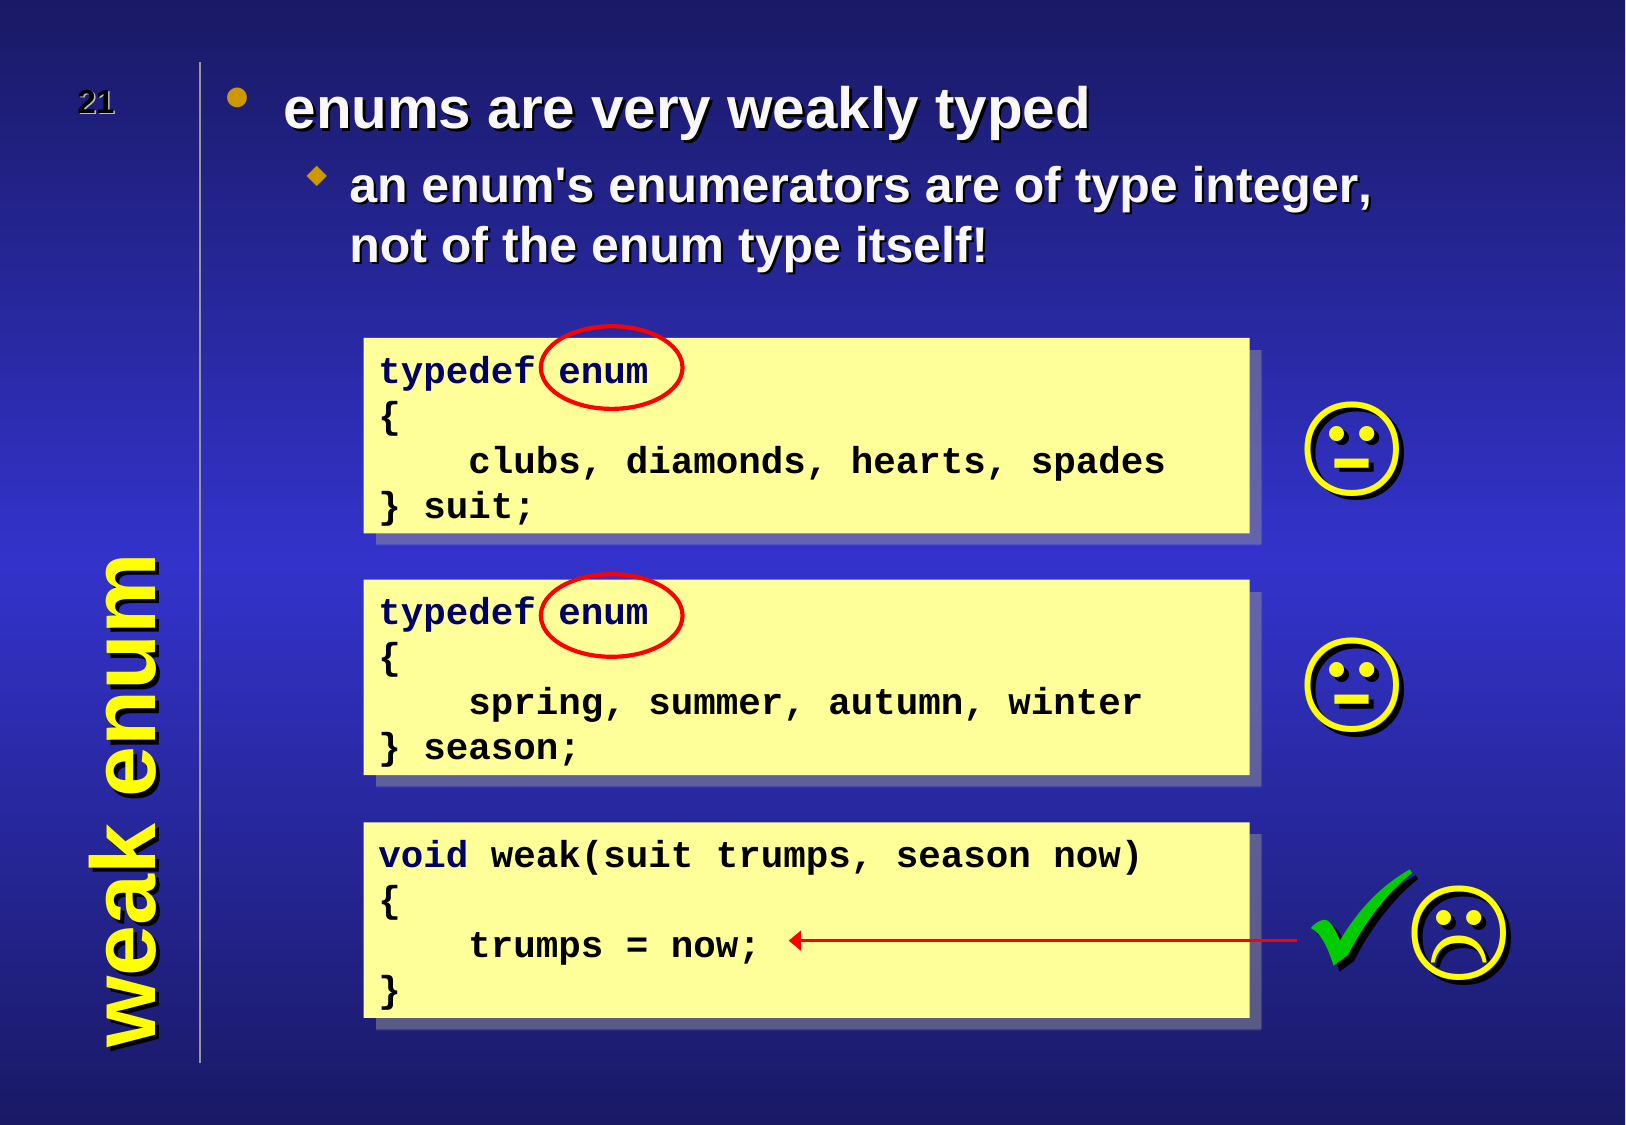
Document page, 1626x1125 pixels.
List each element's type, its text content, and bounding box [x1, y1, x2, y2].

text_box  [1284, 598, 1474, 764]
title weak enum [50, 187, 188, 1063]
text_box typedef enum { spring, summer, autumn, winter } season; [363, 579, 1250, 776]
text_box typedef enum { clubs, diamonds, hearts, spades } suit; [544, 337, 680, 406]
list enums are very weakly typed an enum's enumerators are of type integer, not of the enum type itself! [212, 62, 1550, 1063]
text_box typedef enum { spring, summer, autumn, winter } season; [543, 579, 680, 654]
text_box  [1391, 846, 1581, 1012]
text_box  [1284, 828, 1474, 1024]
text_box typedef enum { clubs, diamonds, hearts, spades } suit; [363, 337, 1250, 534]
text_box  [1284, 361, 1474, 528]
text_box void weak(suit trumps, season now) { trumps = now; } [363, 822, 1250, 1018]
